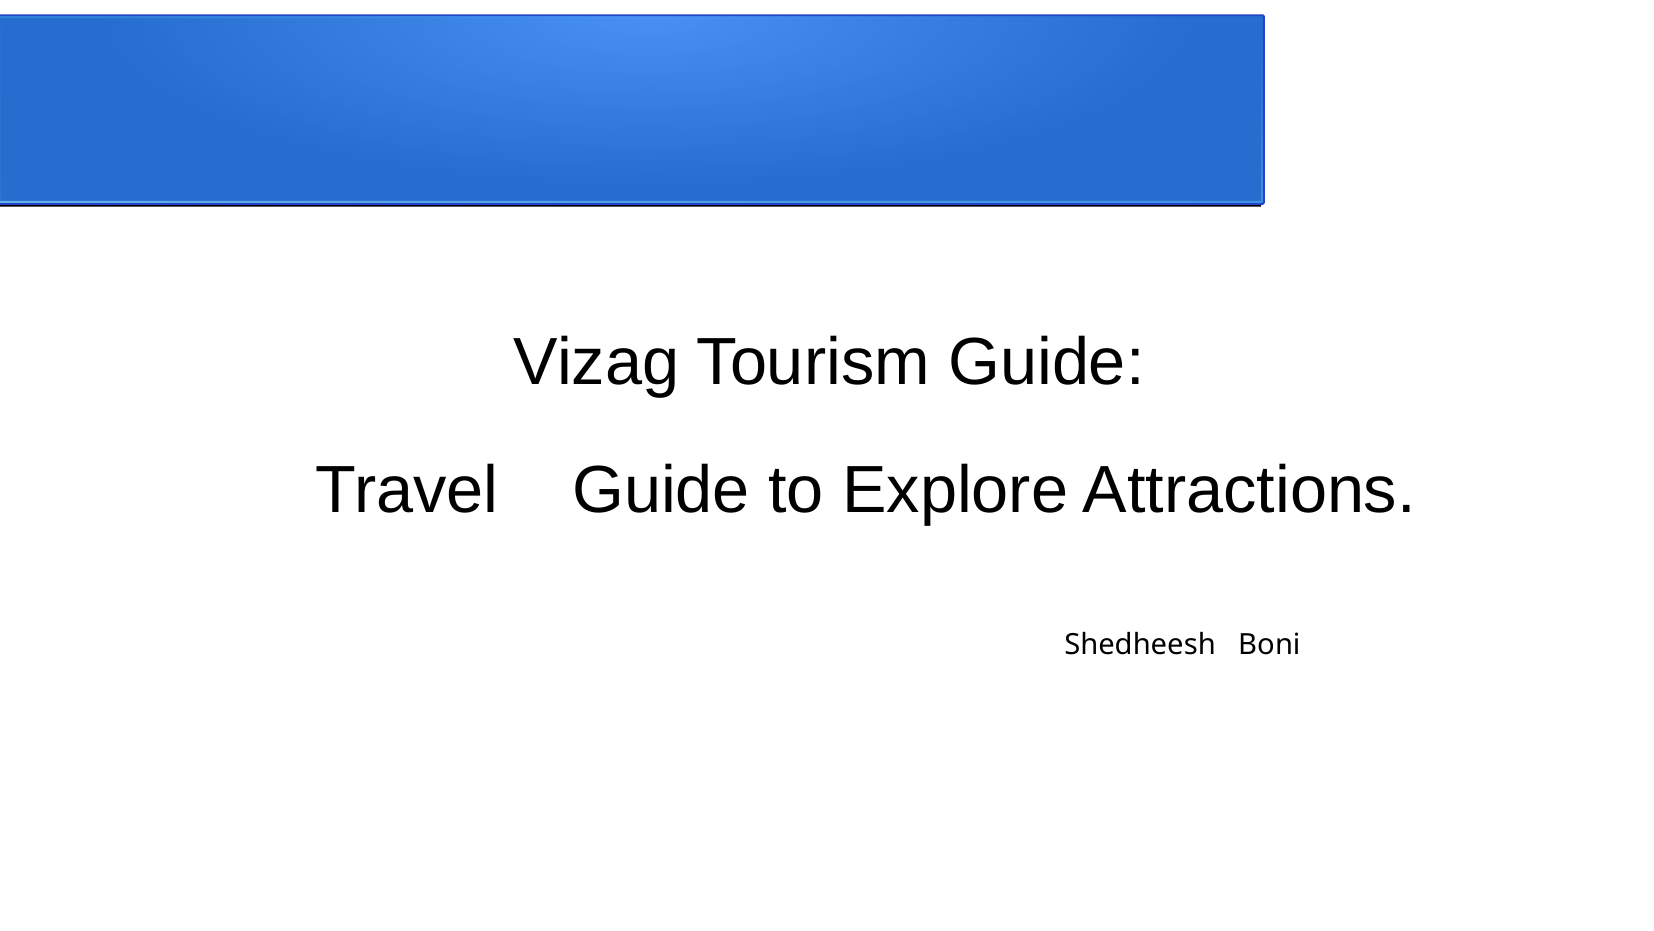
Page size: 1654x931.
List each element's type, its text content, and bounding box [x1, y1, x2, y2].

subtitle Vizag Tourism Guide: Travel Guide to Explore Attractions. Shedheesh Boni [82, 224, 1571, 764]
